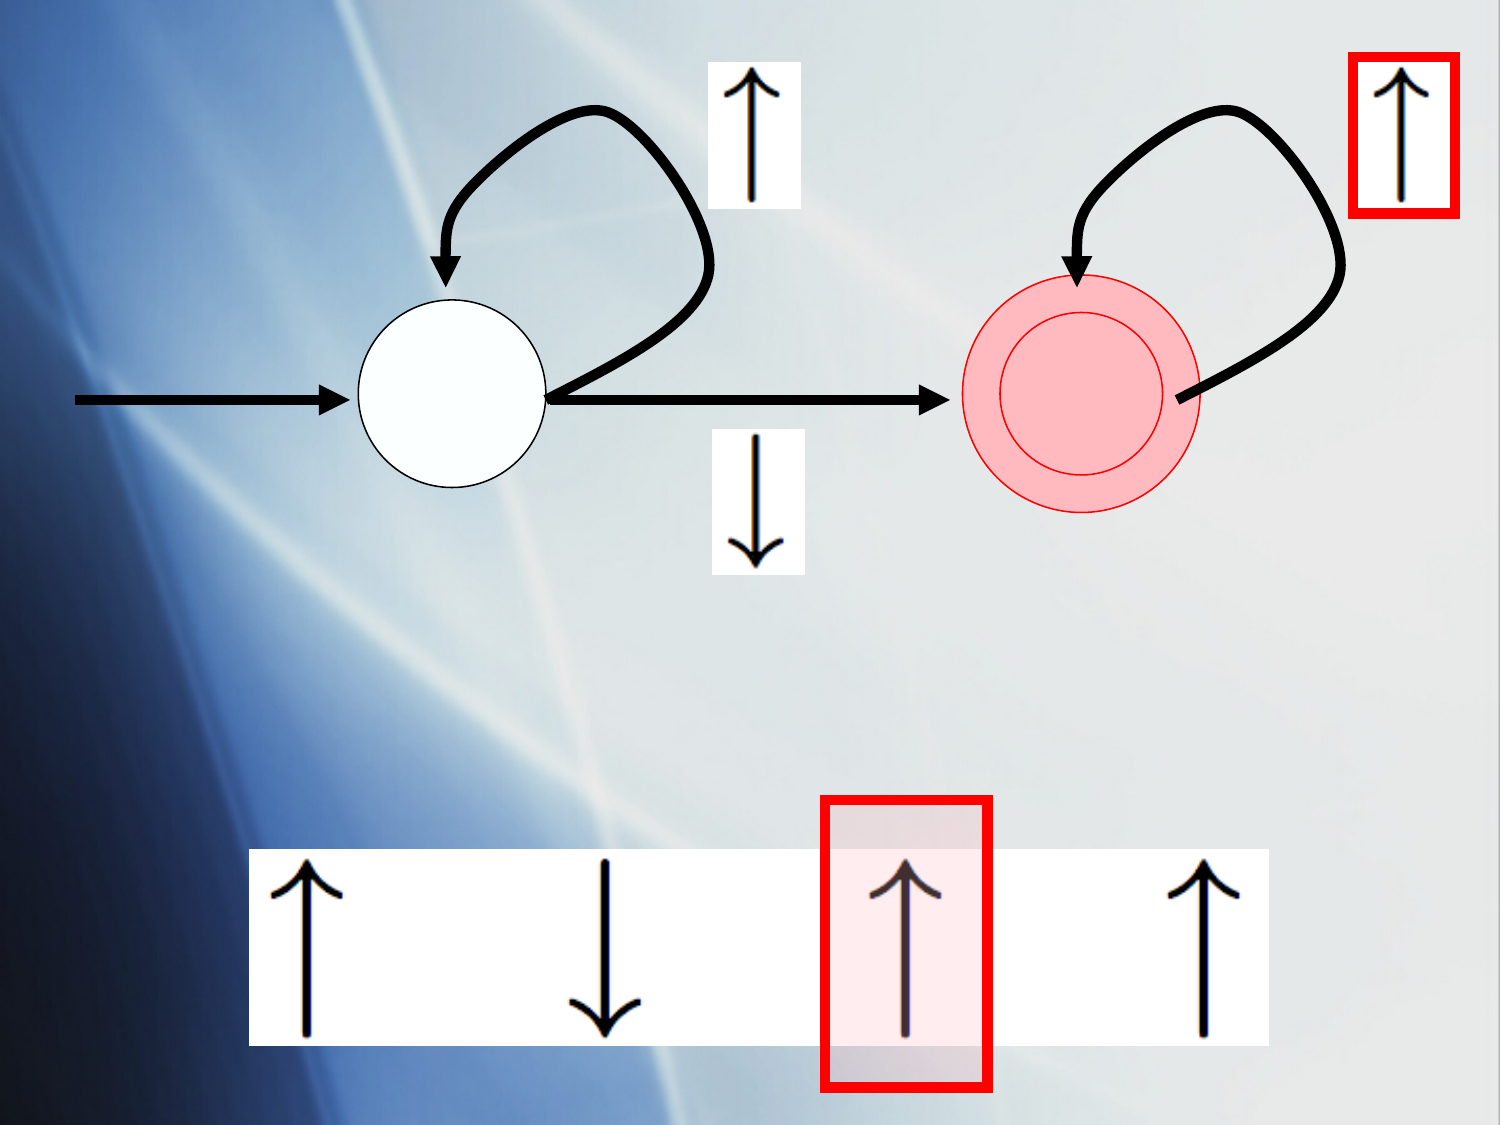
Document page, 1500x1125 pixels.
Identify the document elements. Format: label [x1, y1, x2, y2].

text_box [825, 800, 988, 1088]
picture [0, 0, 1500, 1125]
text_box [962, 275, 1201, 513]
text_box [358, 299, 546, 488]
